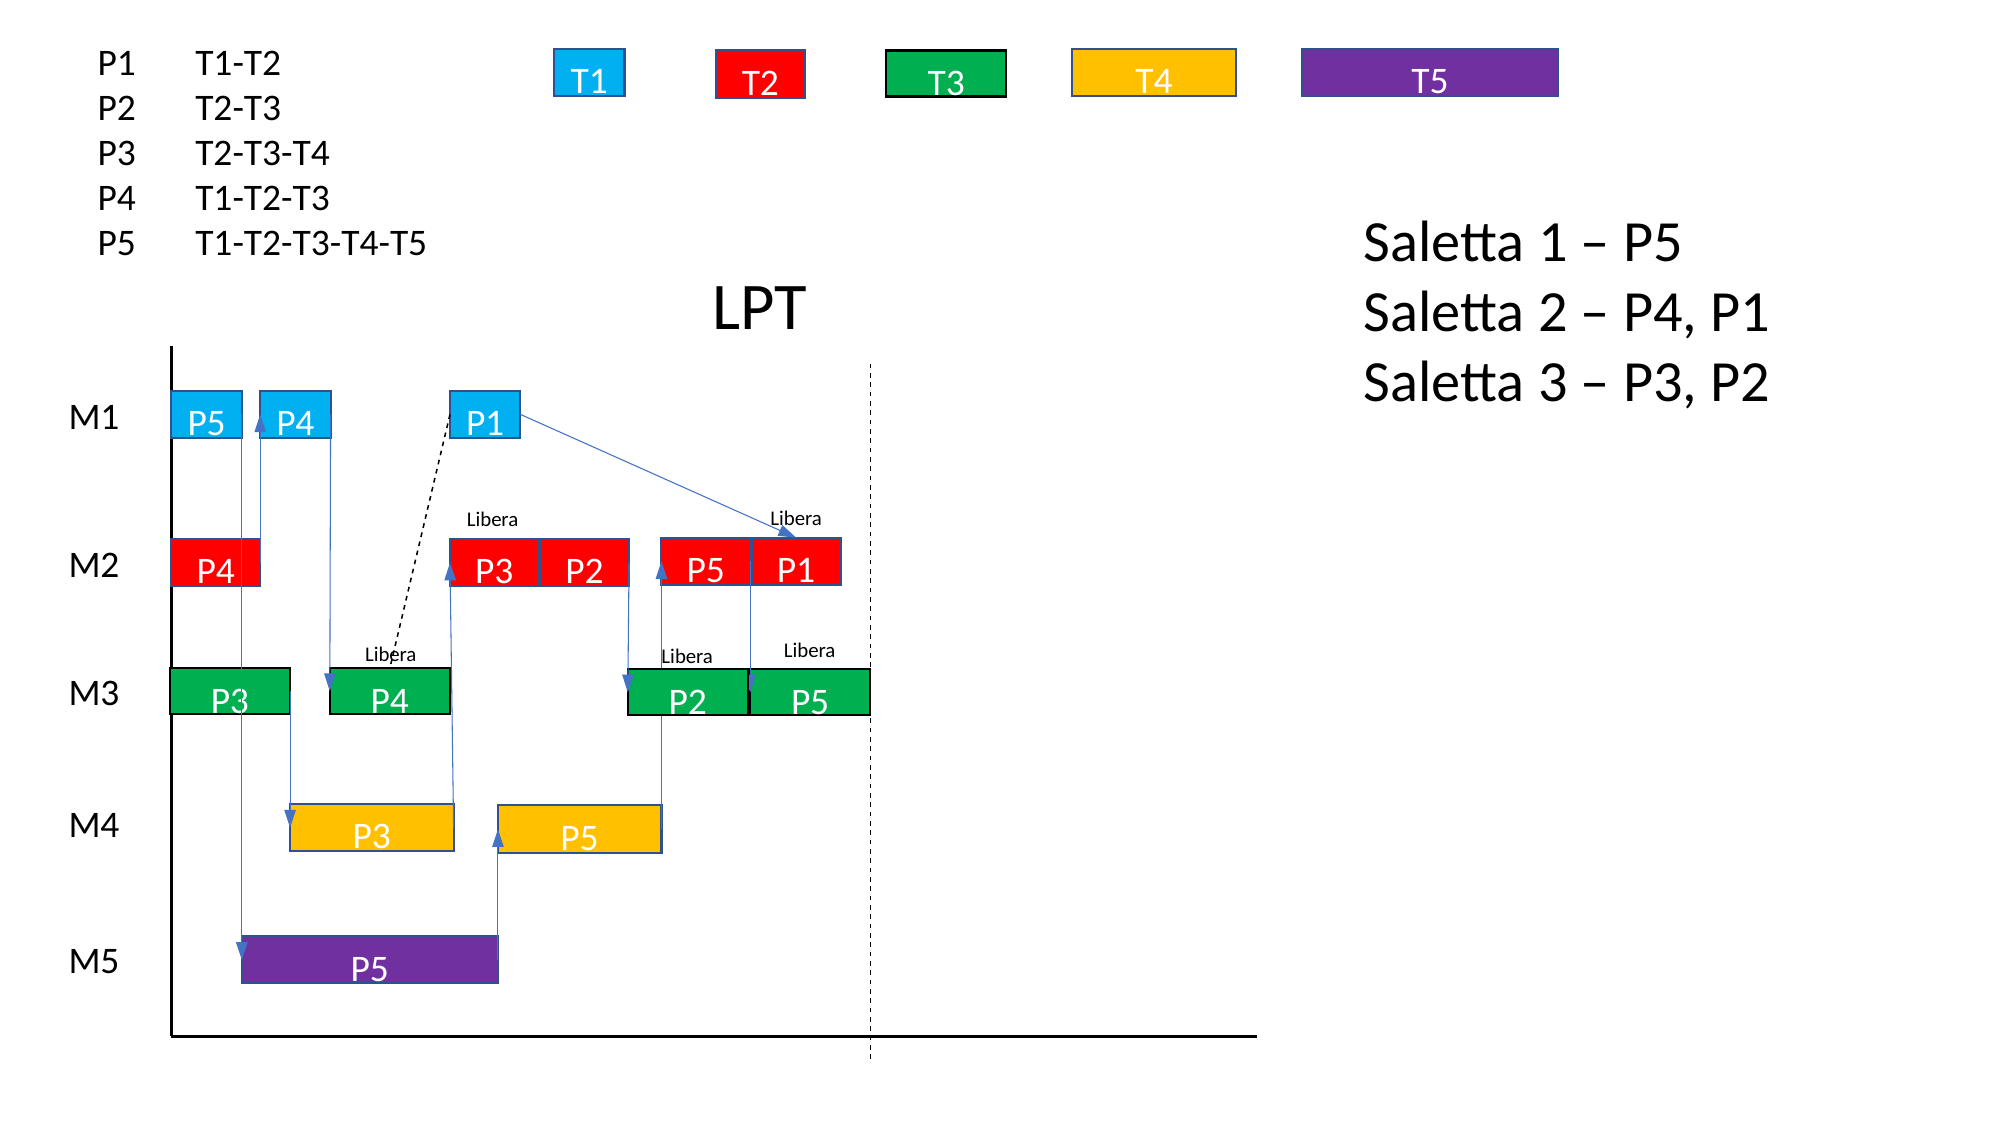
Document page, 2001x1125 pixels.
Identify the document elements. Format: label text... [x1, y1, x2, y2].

text_box P2 [628, 669, 748, 715]
text_box Libera [451, 498, 535, 539]
text_box P5 [750, 669, 870, 715]
text_box Libera [755, 497, 839, 538]
text_box Libera [646, 635, 730, 676]
text_box P2 [540, 539, 629, 586]
text_box M2 [53, 532, 144, 593]
text_box P3 [290, 804, 454, 851]
text_box Libera [349, 632, 433, 674]
text_box P3 [450, 539, 539, 586]
text_box T5 [1302, 49, 1558, 96]
text_box M5 [53, 928, 144, 989]
text_box P5 [498, 805, 661, 853]
text_box P3 [170, 668, 241, 714]
text_box M3 [53, 660, 144, 722]
text_box T2 [716, 50, 805, 98]
text_box P1 T1-T2 P2 T2-T3 P3 T2-T3-T4 P4 T1-T2-T3 P5 T1-T2-T3-T4-T5 LPT [82, 30, 1034, 354]
text_box T3 [886, 50, 1006, 96]
text_box P4 [330, 668, 450, 714]
text_box T4 [1072, 49, 1236, 96]
text_box P5 [171, 391, 242, 438]
text_box M1 [53, 384, 144, 445]
text_box P1 [752, 538, 841, 585]
text_box P4 [260, 391, 331, 438]
text_box P4 [242, 539, 260, 586]
text_box P5 [661, 538, 750, 585]
text_box P5 [242, 936, 498, 983]
text_box Libera [769, 629, 852, 670]
text_box P1 [450, 391, 520, 438]
text_box P4 [171, 539, 241, 586]
text_box P3 [242, 668, 290, 714]
text_box T1 [554, 49, 625, 96]
text_box Saletta 1 – P5 Saletta 2 – P4, P1 Saletta 3 – P3, P2 [1349, 195, 1841, 423]
text_box M4 [53, 792, 144, 853]
